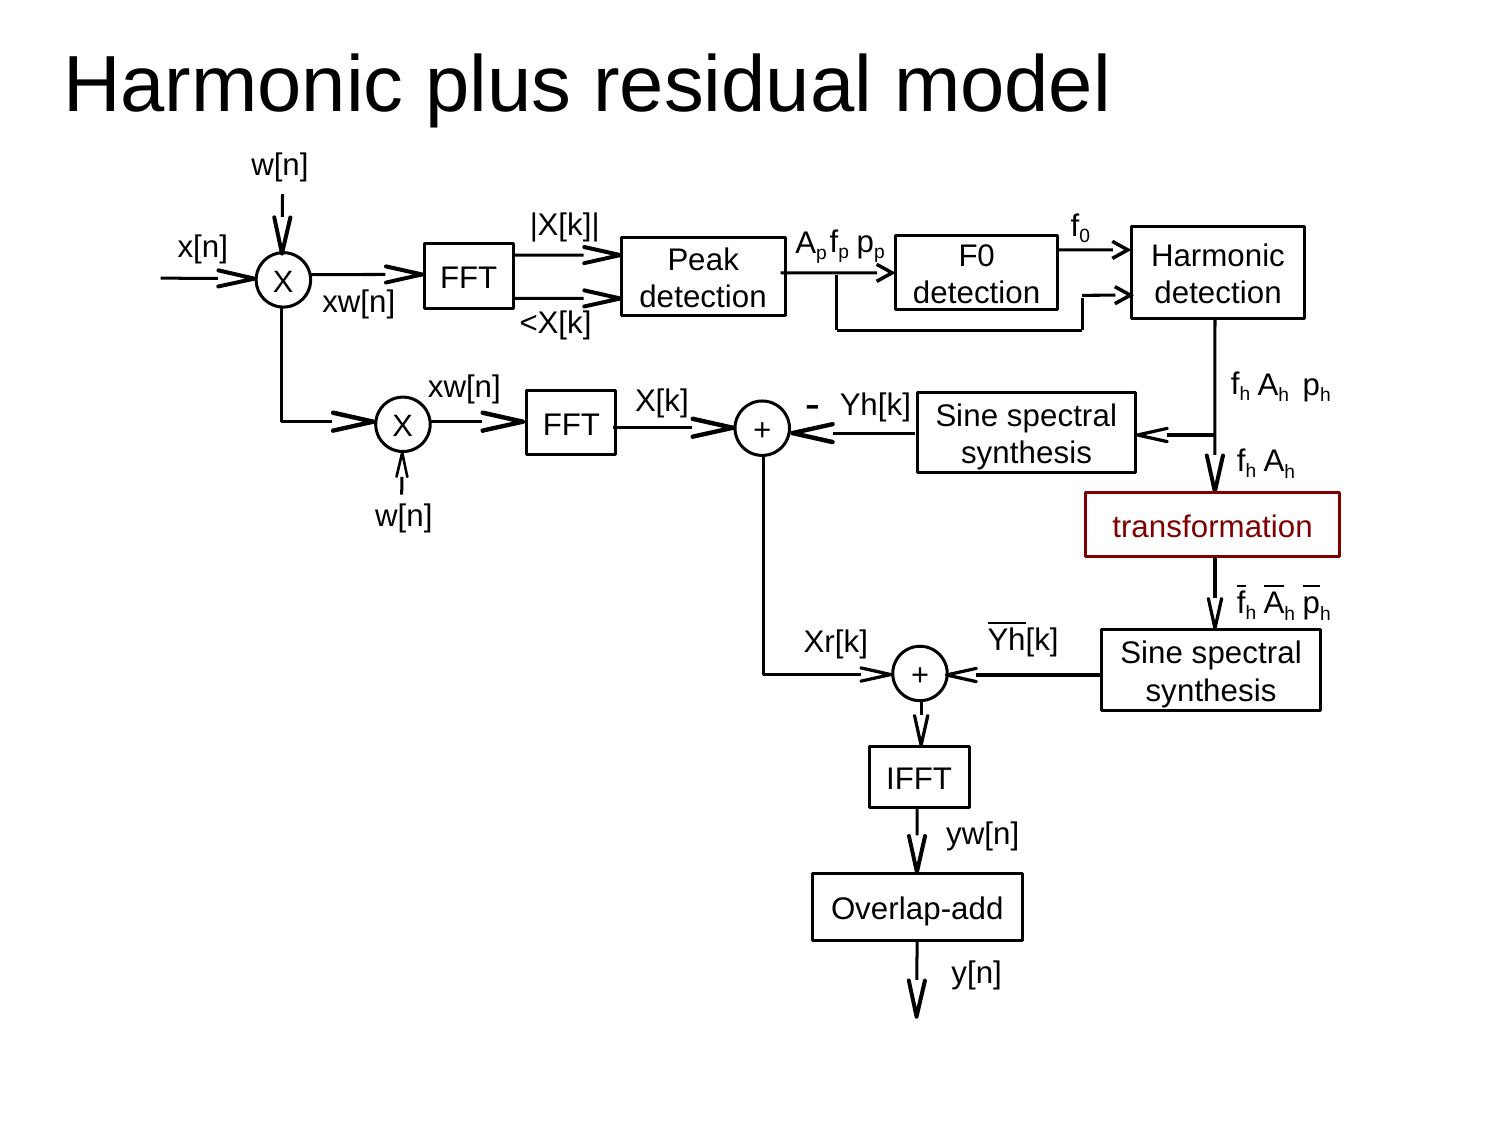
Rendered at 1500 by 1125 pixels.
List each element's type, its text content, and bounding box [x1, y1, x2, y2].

text_box w[n] [236, 151, 326, 193]
text_box F0 detection [895, 235, 1058, 310]
text_box Sine spectral synthesis [917, 392, 1136, 473]
text_box |X[k]| [515, 200, 619, 253]
text_box + [892, 646, 948, 701]
text_box - [790, 429, 865, 453]
text_box Peak detection [621, 237, 786, 316]
text_box FFT [526, 390, 616, 455]
text_box xw[n] [413, 362, 531, 419]
text_box Ah [1271, 575, 1287, 632]
text_box Harmonic detection [1131, 226, 1305, 319]
text_box yw[n] [931, 809, 1038, 862]
text_box f0 [1055, 198, 1105, 255]
text_box Overlap-add [812, 873, 1023, 941]
text_box FFT [424, 243, 514, 309]
text_box y[n] [936, 948, 1019, 1001]
text_box fh [1222, 433, 1271, 490]
text_box ph [1287, 575, 1346, 632]
text_box Ah [1242, 357, 1287, 414]
text_box x[n] [162, 222, 245, 275]
text_box + [735, 400, 790, 456]
text_box X[k] [620, 376, 738, 434]
text_box Yh[k] [972, 615, 1078, 668]
text_box transformation [1085, 492, 1340, 557]
text_box <X[k] [504, 298, 611, 351]
text_box fh [1222, 575, 1271, 632]
text_box ph [1287, 357, 1346, 414]
title Harmonic plus residual model [63, 16, 1500, 151]
text_box pp [841, 213, 900, 271]
text_box IFFT [869, 746, 970, 808]
text_box X [375, 397, 431, 452]
text_box X [256, 252, 310, 308]
text_box - [790, 371, 865, 431]
text_box Sine spectral synthesis [1101, 629, 1321, 711]
text_box Yh[k] [825, 380, 930, 433]
text_box w[n] [360, 491, 459, 549]
text_box Xr[k] [788, 617, 906, 675]
text_box fh [1216, 356, 1265, 413]
text_box xw[n] [307, 277, 414, 330]
text_box fp [814, 214, 841, 271]
text_box Ah [1271, 433, 1310, 490]
text_box Ap [780, 215, 842, 272]
